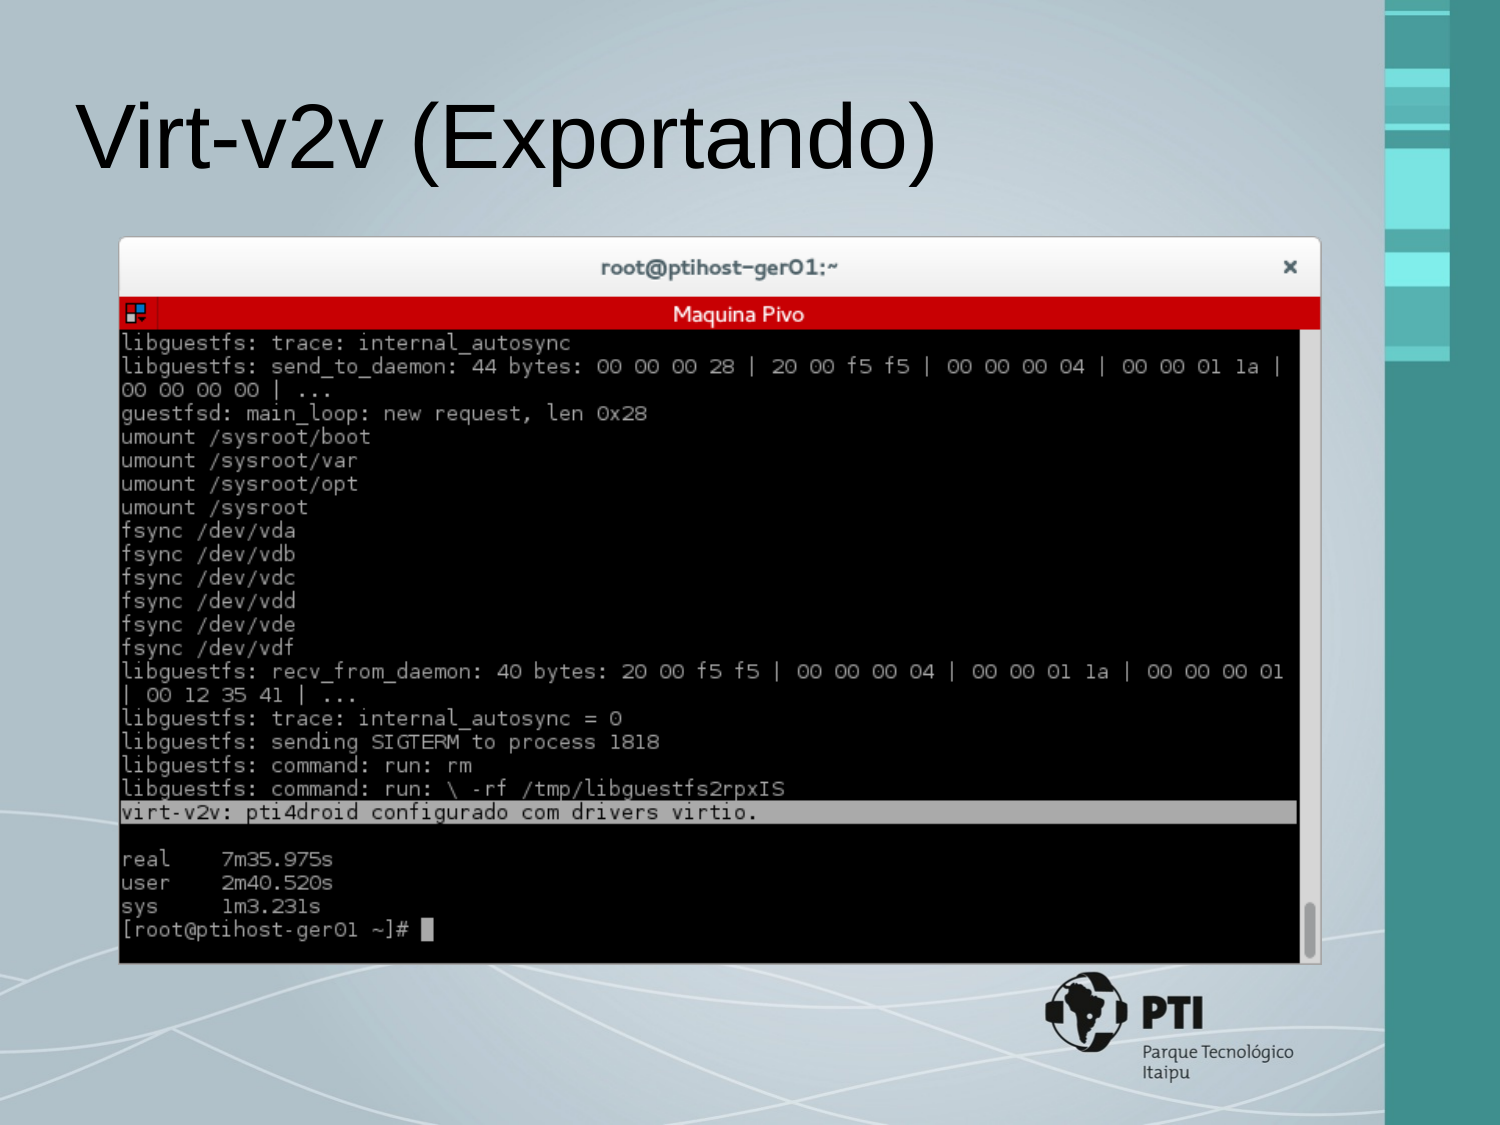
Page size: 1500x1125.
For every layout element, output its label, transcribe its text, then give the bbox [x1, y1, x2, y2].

title Virt-v2v (Exportando) [74, 44, 1425, 232]
picture [0, 0, 1500, 1125]
